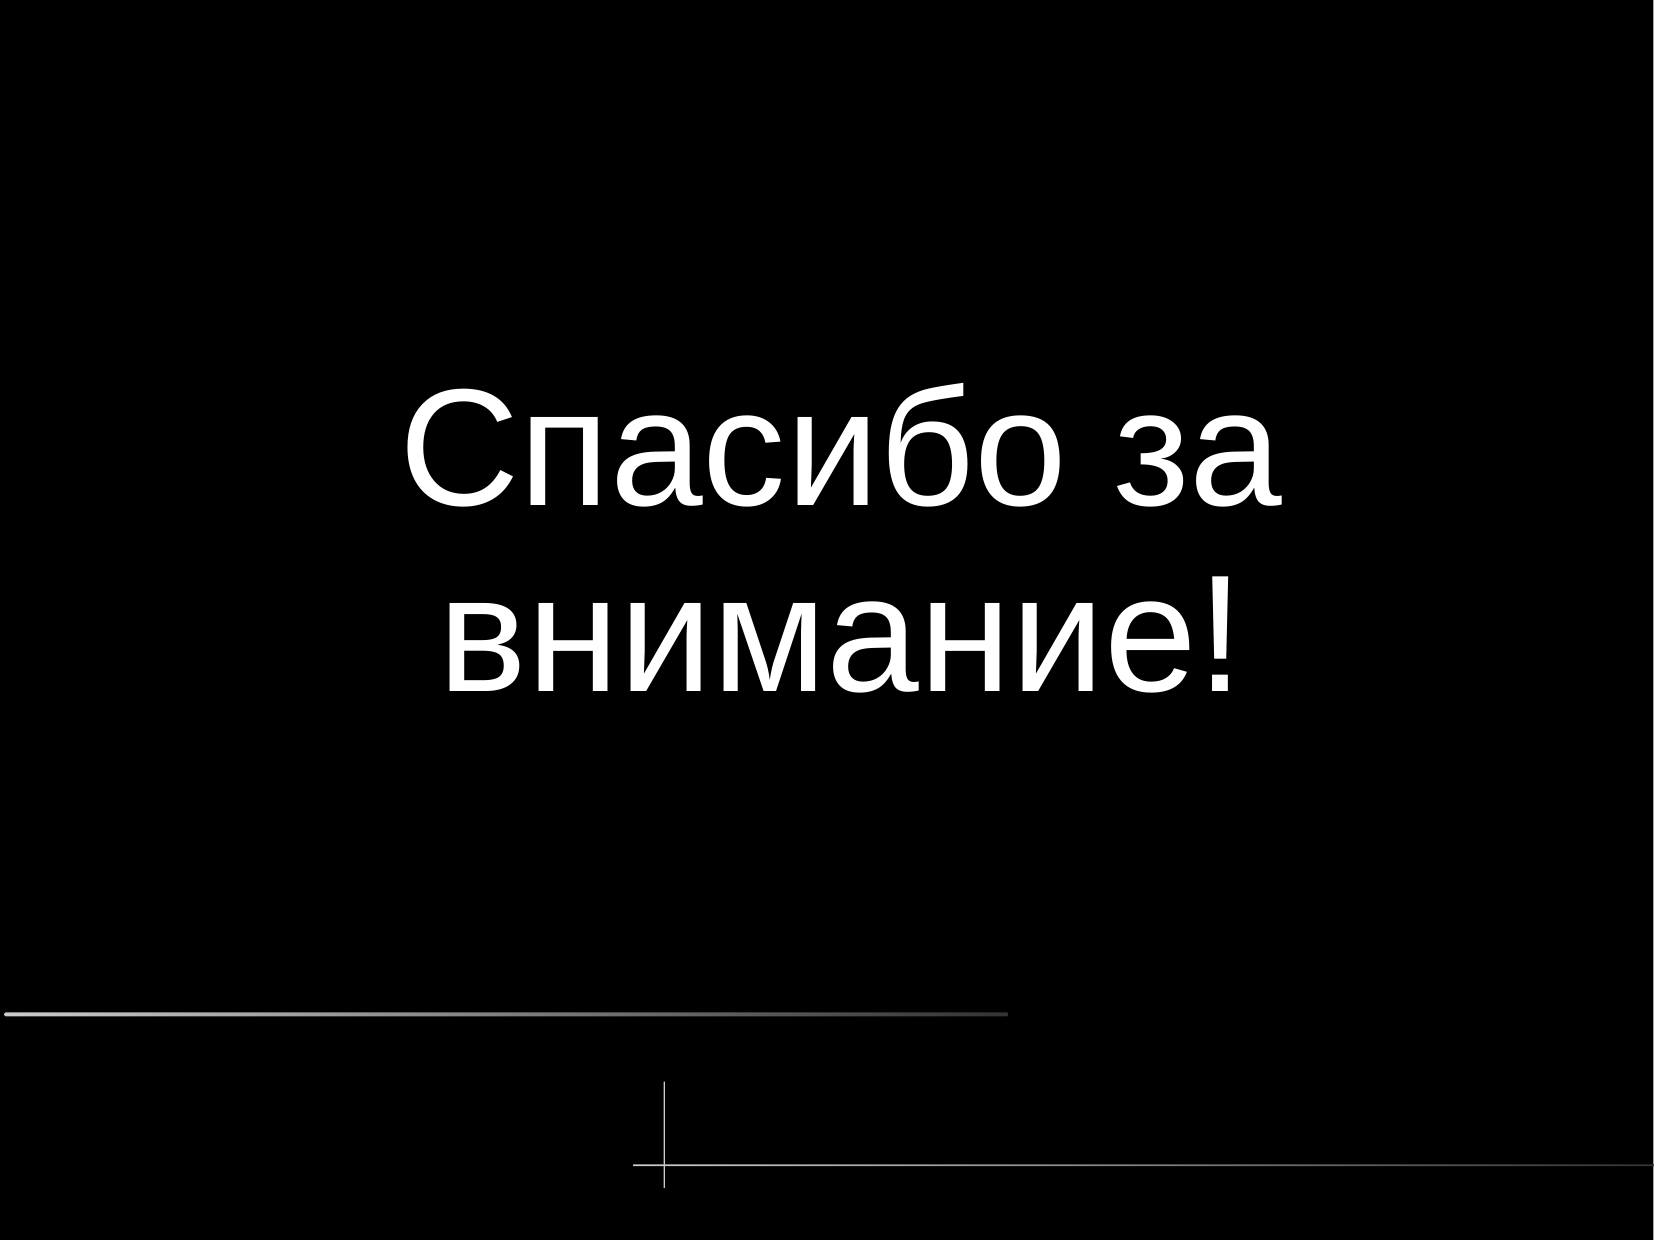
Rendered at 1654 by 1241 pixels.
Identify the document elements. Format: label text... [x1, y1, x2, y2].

list Спасибо за внимание! [236, 354, 1447, 827]
